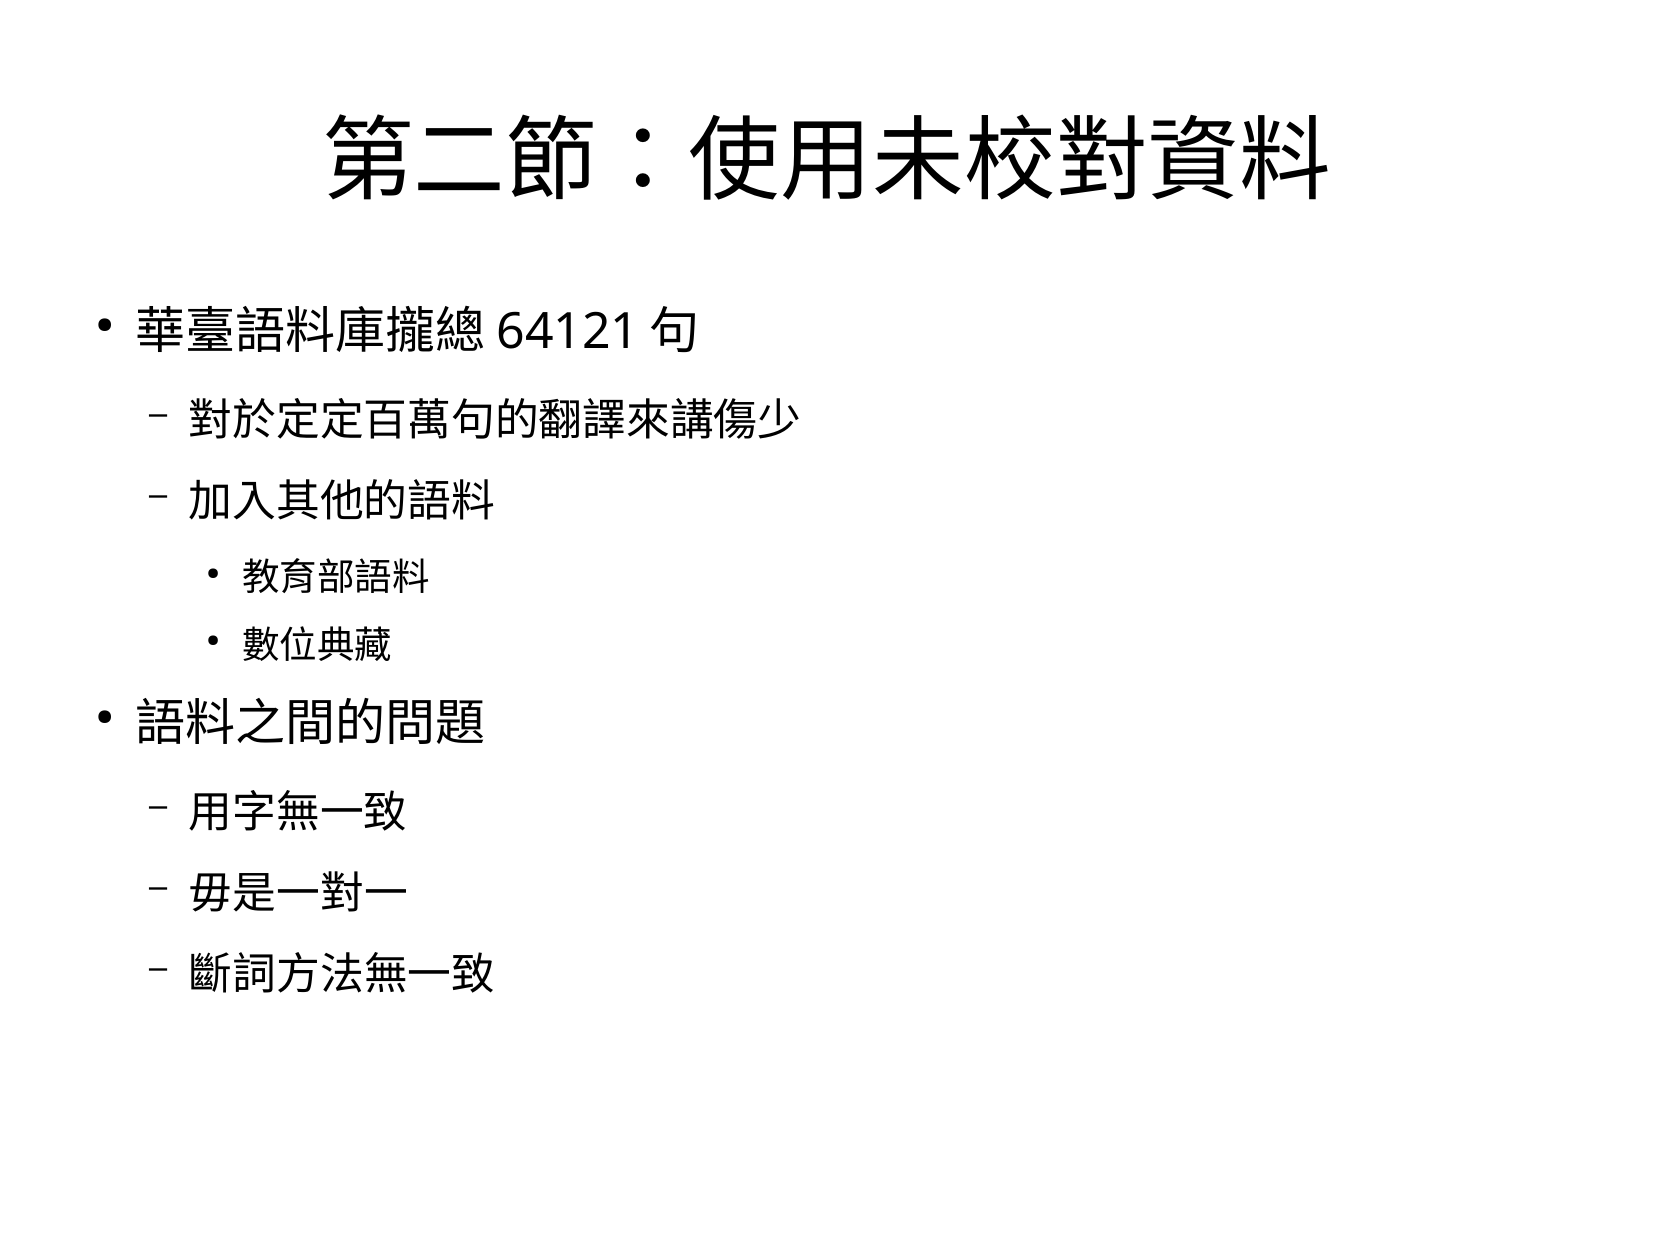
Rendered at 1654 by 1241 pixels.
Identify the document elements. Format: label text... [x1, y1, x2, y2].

title 第二節：使用未校對資料 [82, 49, 1571, 257]
list 華臺語料庫攏總64121句 對於定定百萬句的翻譯來講傷少 加入其他的語料 教育部語料 數位典藏 語料之間的問題 用字無一致 毋是一對一 斷詞方法無一致 [82, 290, 1538, 1010]
